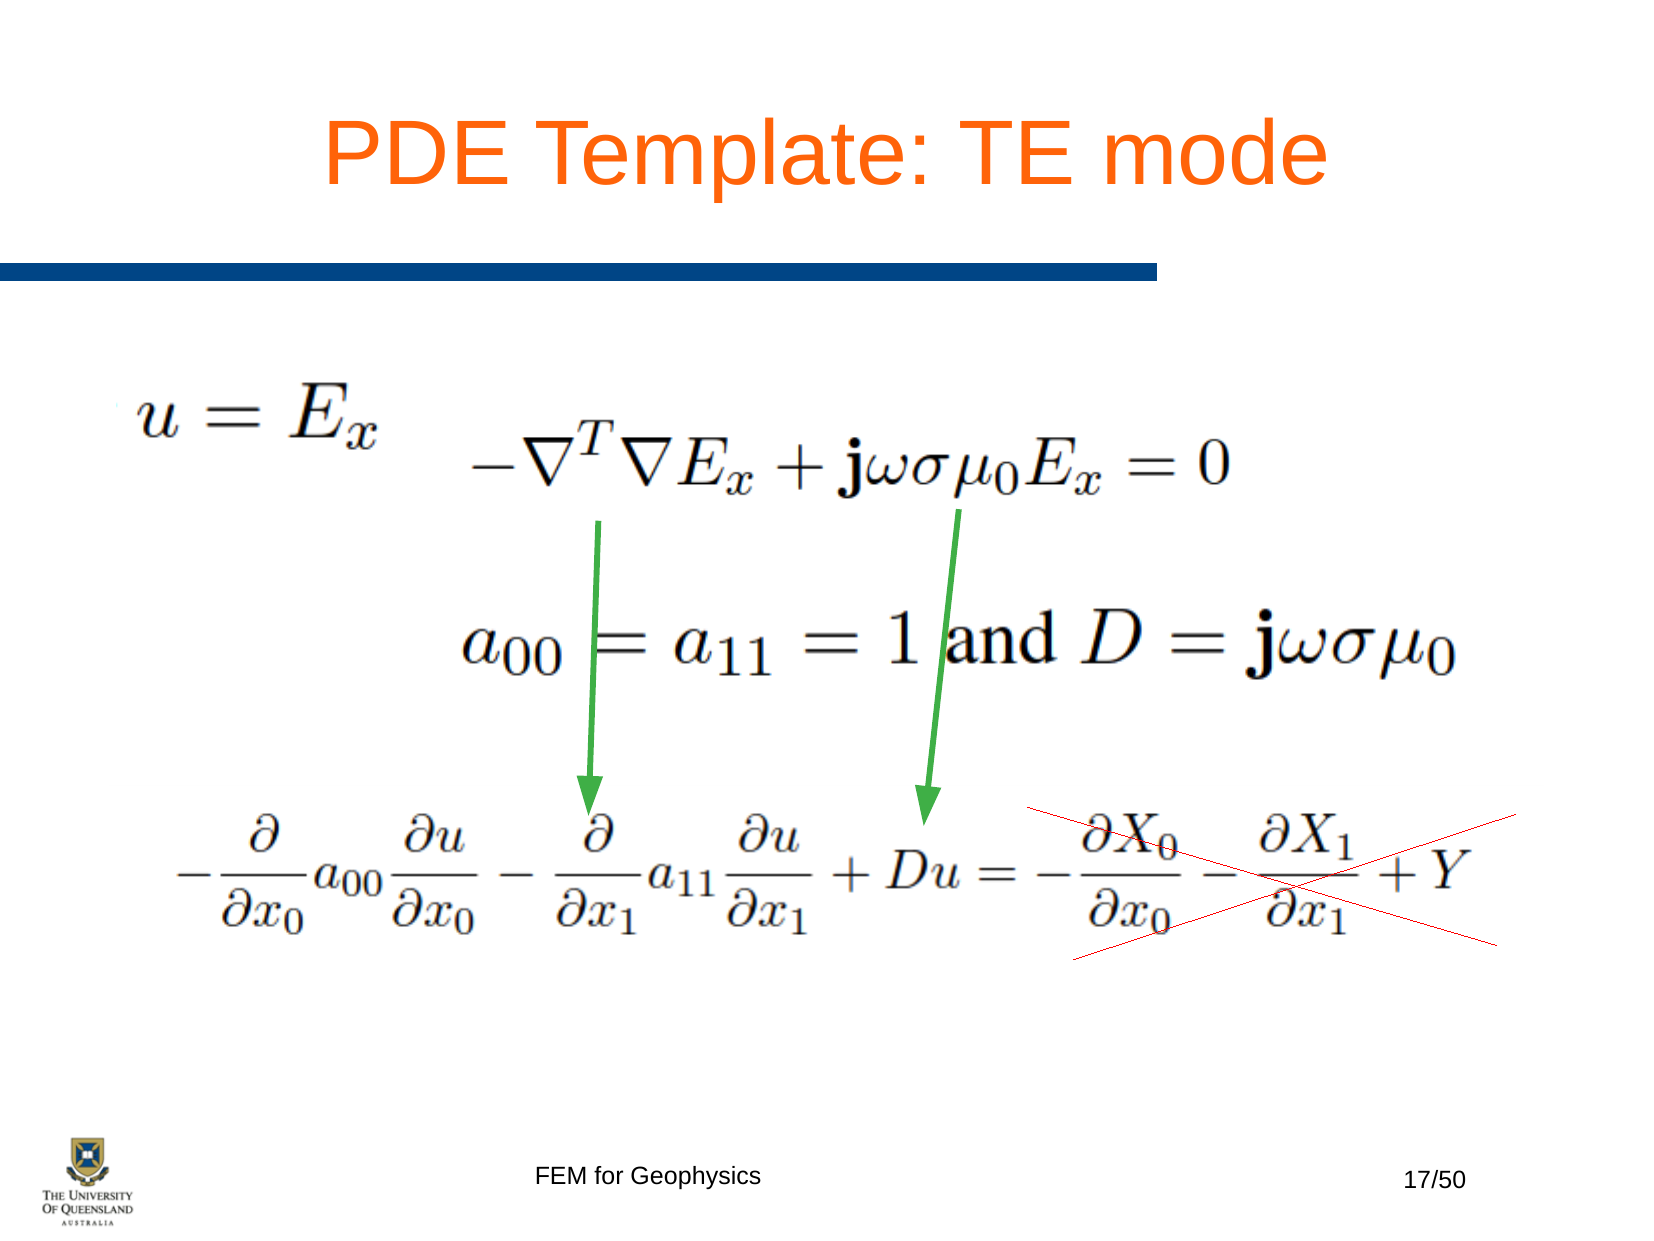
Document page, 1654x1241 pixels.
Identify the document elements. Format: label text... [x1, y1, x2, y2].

picture [417, 396, 1262, 523]
picture [116, 343, 397, 474]
picture [596, 555, 950, 702]
picture [941, 555, 1510, 702]
picture [392, 555, 594, 702]
picture [109, 784, 1544, 945]
picture [35, 1133, 142, 1235]
title PDE Template: TE mode [82, 49, 1571, 257]
